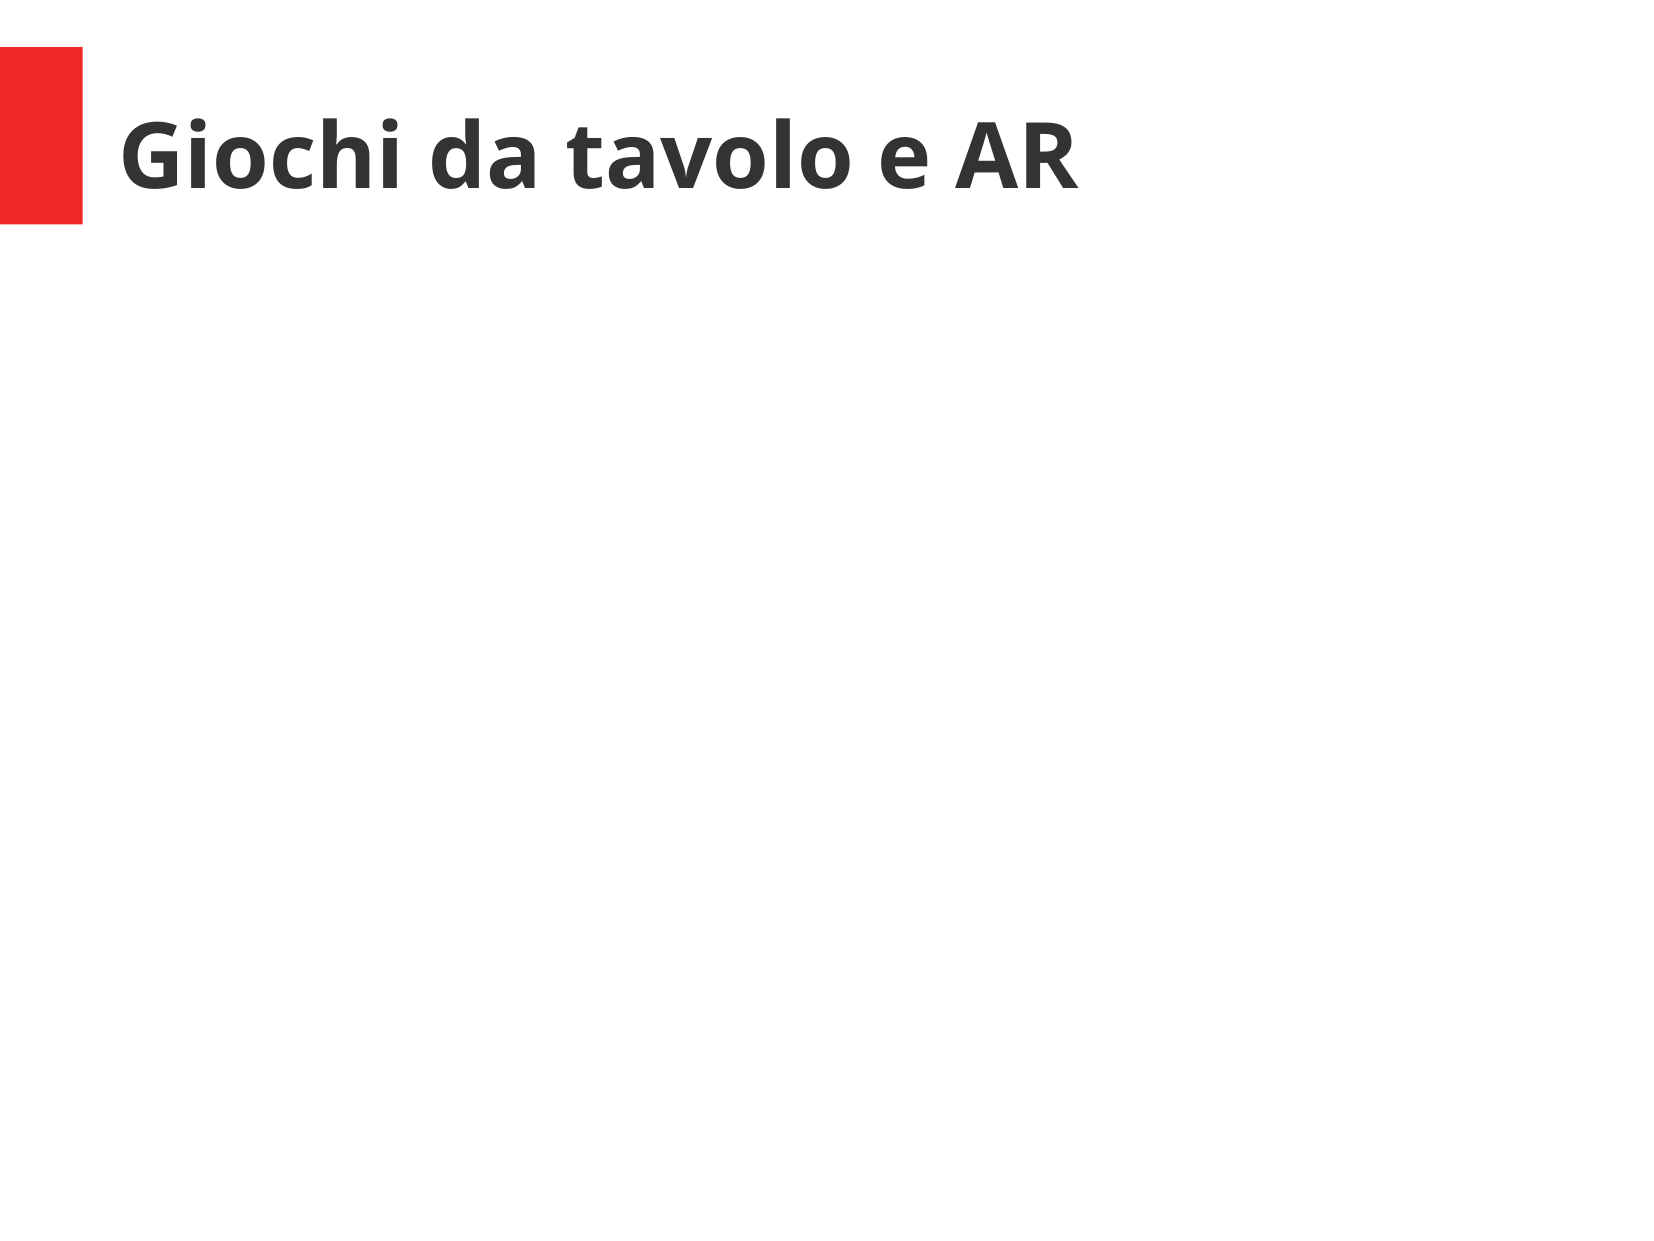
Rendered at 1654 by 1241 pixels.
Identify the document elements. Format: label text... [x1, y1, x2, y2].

title Giochi da tavolo e AR [118, 49, 1571, 257]
